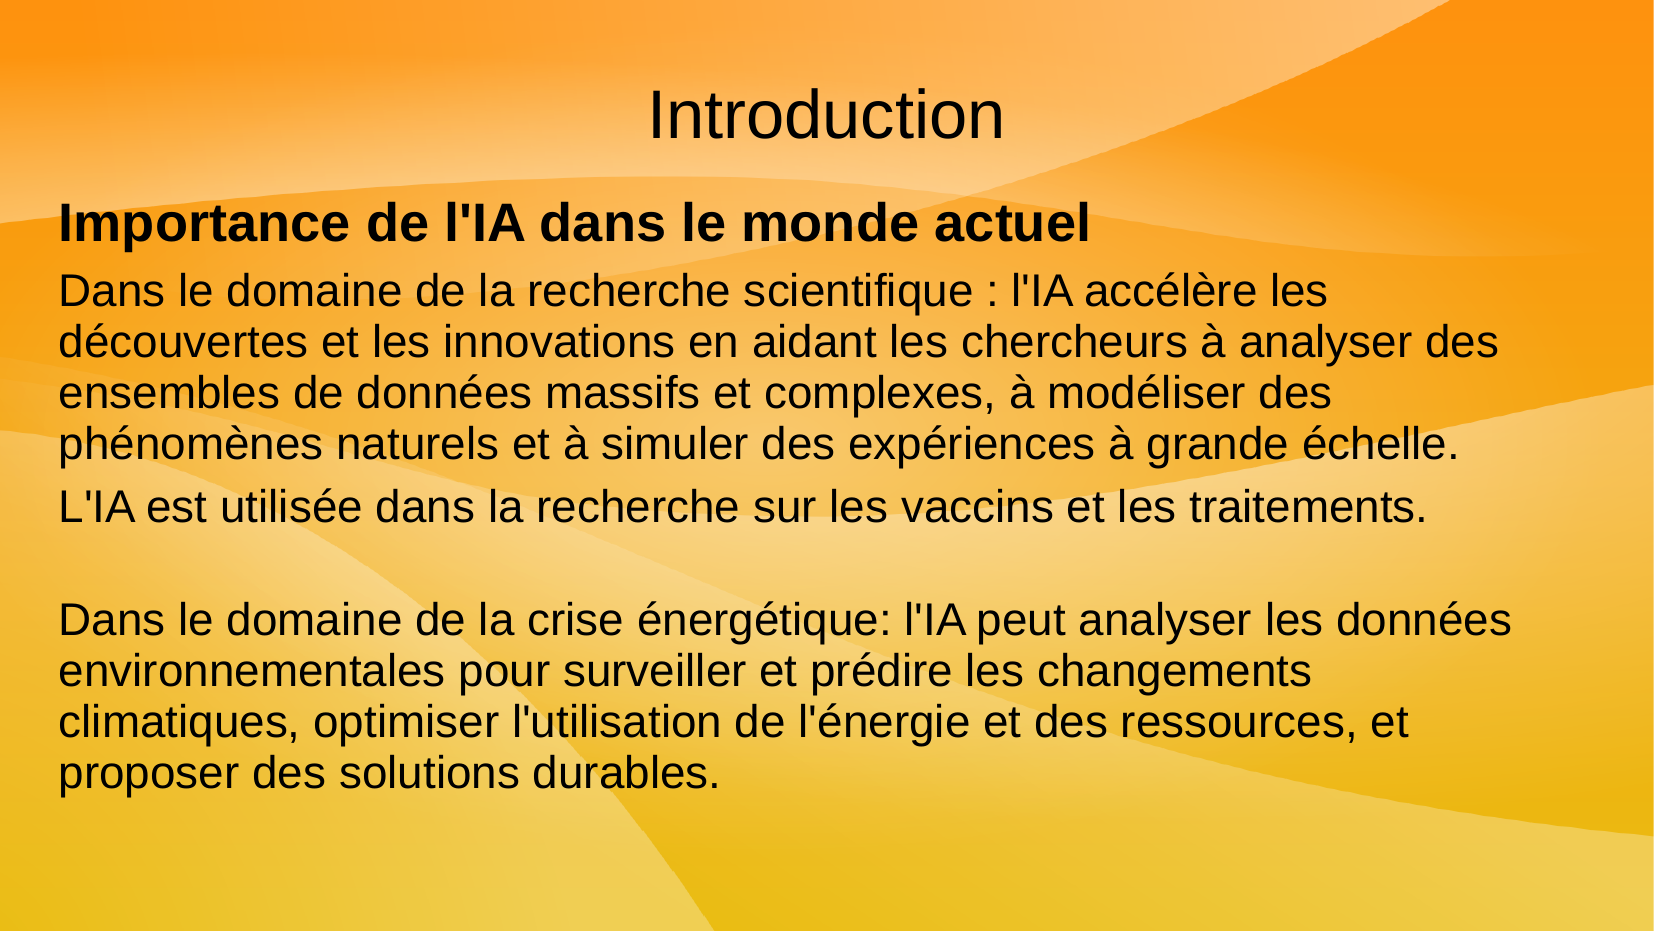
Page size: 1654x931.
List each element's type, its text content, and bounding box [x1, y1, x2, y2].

subtitle Importance de l'IA dans le monde actuel Dans le domaine de la recherche scientifique : l'IA accélère les découvertes et les innovations en aidant les chercheurs à analyser des ensembles de données massifs et complexes, à modéliser des phénomènes naturels et à simuler des expériences à grande échelle. L'IA est utilisée dans la recherche sur les vaccins et les traitements. Dans le domaine de la crise énergétique: l'IA peut analyser les données environnementales pour surveiller et prédire les changements climatiques, optimiser l'utilisation de l'énergie et des ressources, et proposer des solutions durables. [58, 192, 1565, 923]
title Introduction [82, 37, 1571, 193]
picture [0, 0, 1654, 931]
